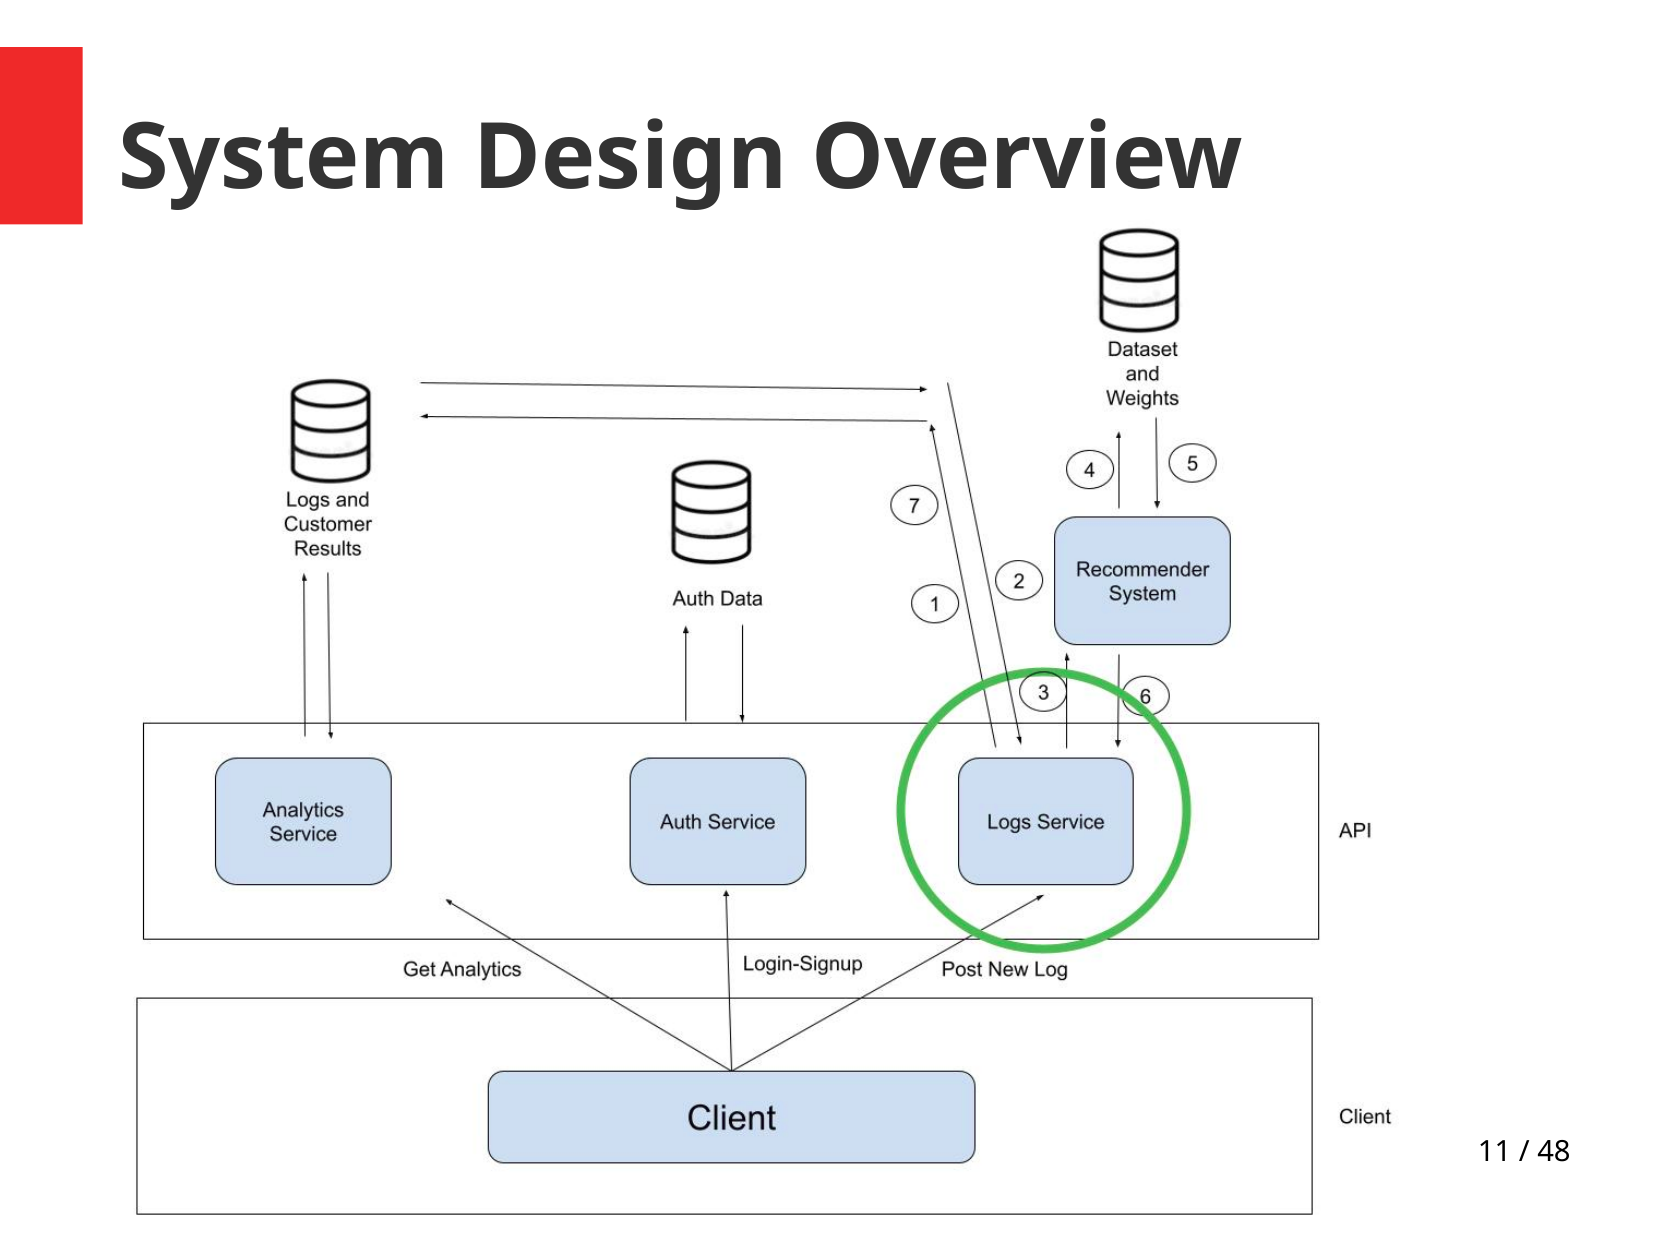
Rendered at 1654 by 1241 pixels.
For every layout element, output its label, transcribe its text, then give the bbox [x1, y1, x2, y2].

picture [107, 211, 1400, 1231]
title System Design Overview [118, 49, 1571, 257]
